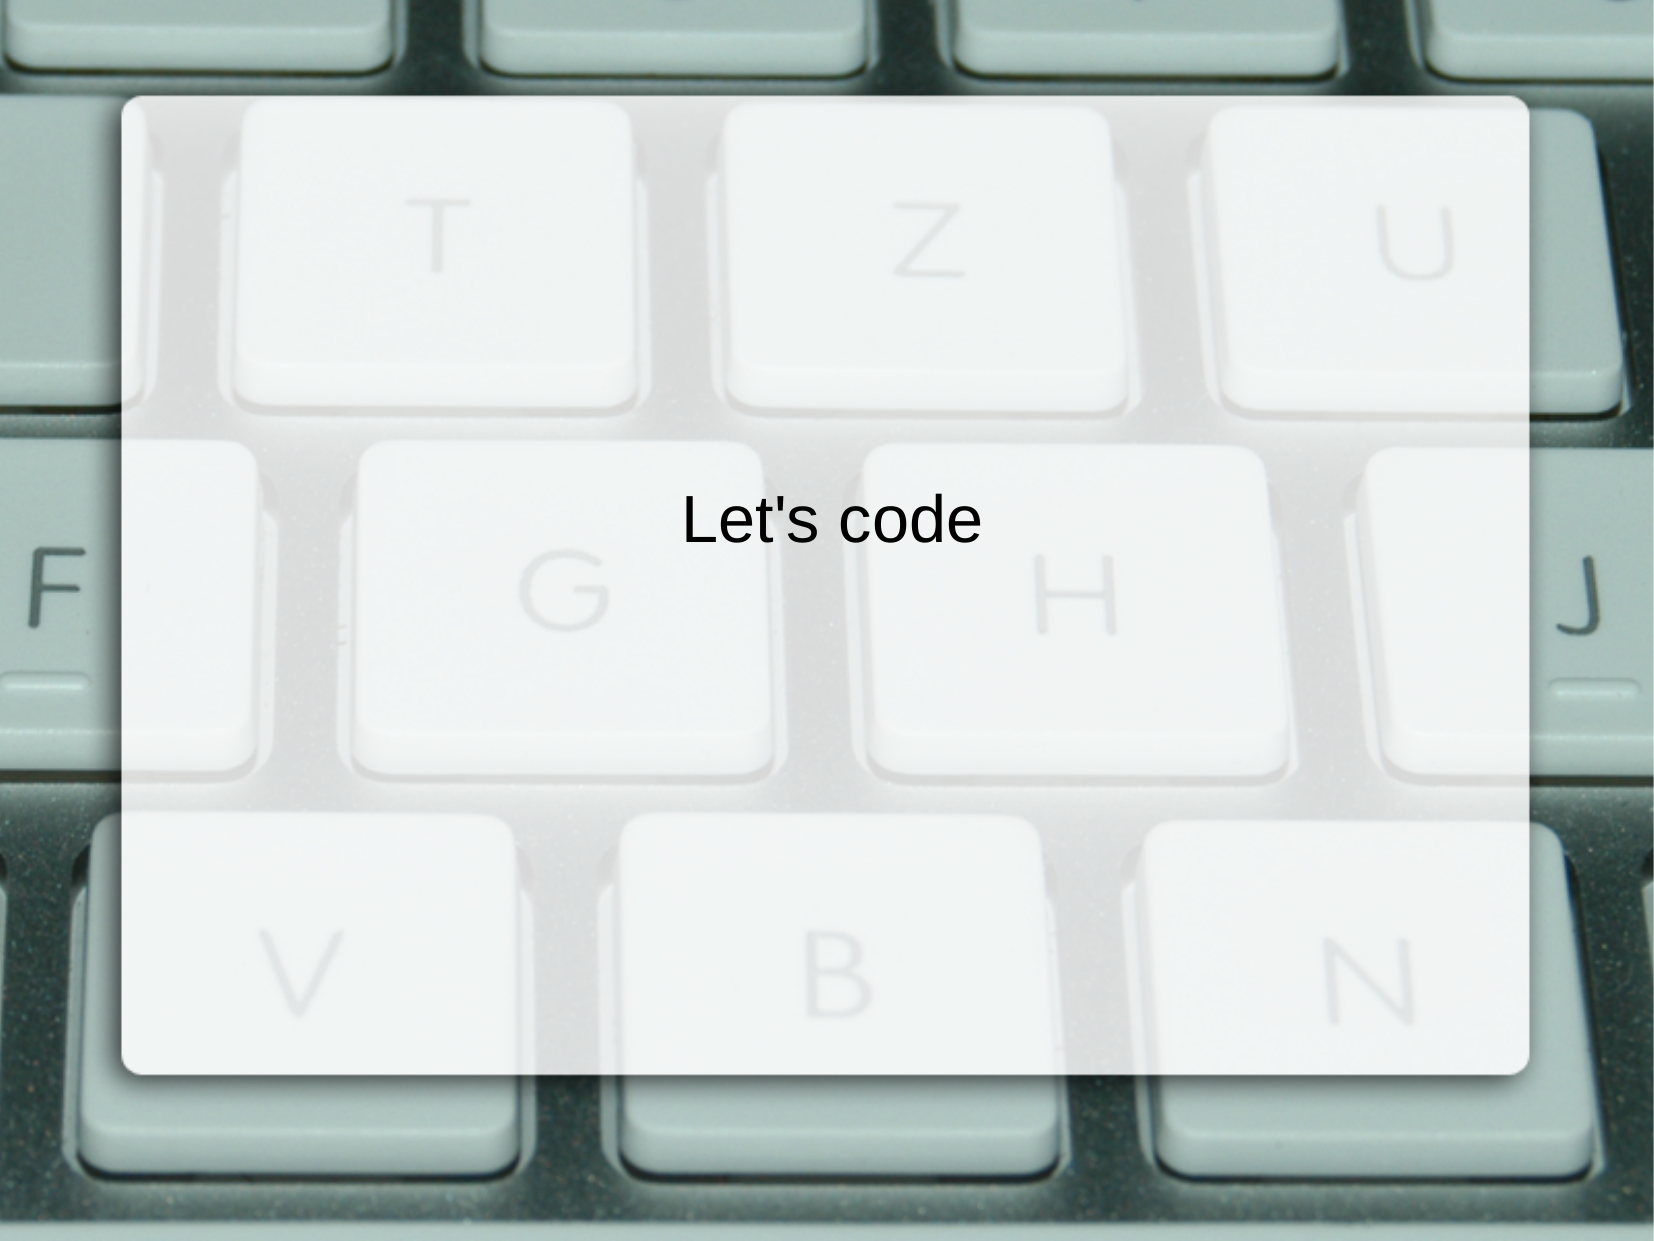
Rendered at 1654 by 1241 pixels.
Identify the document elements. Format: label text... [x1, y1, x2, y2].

subtitle Let's code [153, 165, 1512, 875]
picture [0, 0, 1654, 1241]
